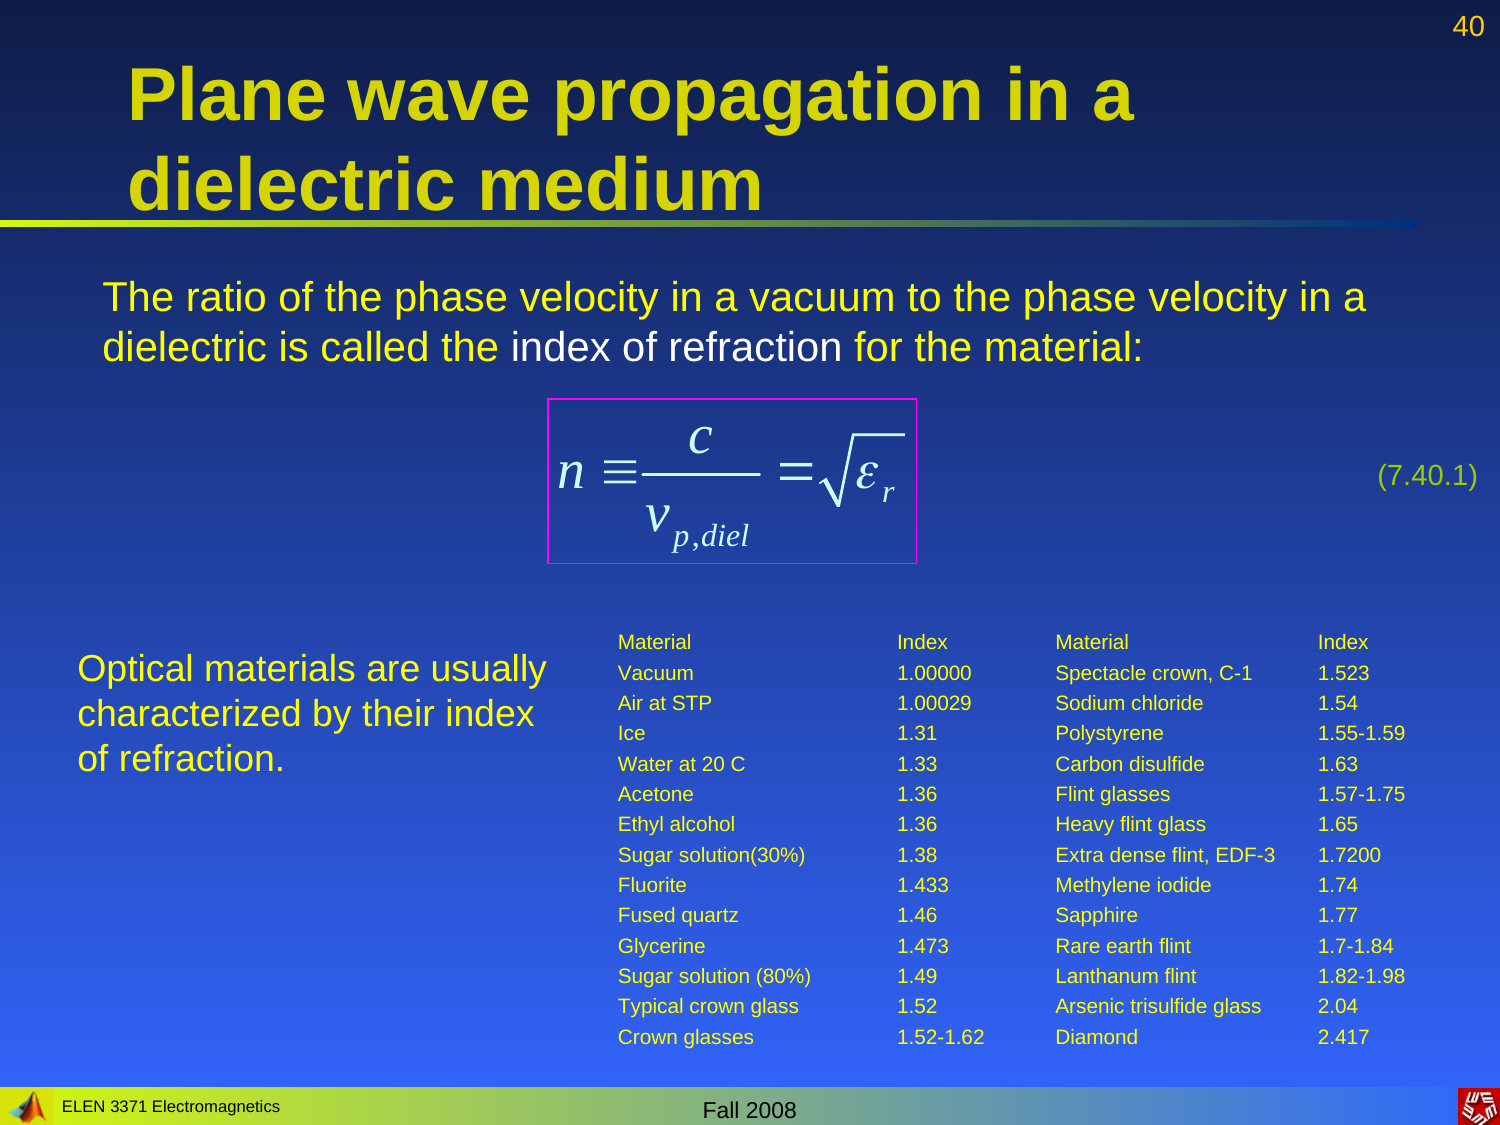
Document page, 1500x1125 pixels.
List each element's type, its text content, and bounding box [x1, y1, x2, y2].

table_cell 1.55-1.59 [1313, 717, 1450, 747]
table_cell 1.65 [1313, 808, 1450, 839]
table_cell Vacuum [613, 656, 892, 687]
table_cell 1.46 [892, 899, 1050, 930]
table_cell Diamond [1050, 1021, 1313, 1051]
table_cell 1.38 [892, 839, 1050, 869]
table_cell 1.00000 [892, 656, 1050, 687]
table_cell Sugar solution (80%) [613, 960, 892, 990]
table_cell Crown glasses [613, 1021, 892, 1051]
picture [1458, 1088, 1500, 1125]
table_cell 1.52 [892, 990, 1050, 1021]
title Plane wave propagation in a dielectric medium [112, 37, 1388, 201]
table_cell 1.31 [892, 717, 1050, 747]
table_cell 1.00029 [892, 687, 1050, 717]
table_cell 1.77 [1313, 899, 1450, 930]
table_header Material [1050, 626, 1313, 656]
table_header Index [1313, 626, 1450, 656]
table_cell 1.57-1.75 [1313, 778, 1450, 808]
table_cell Water at 20 C [613, 747, 892, 778]
picture [0, 1087, 54, 1125]
table_cell Acetone [613, 778, 892, 808]
table_cell 1.523 [1313, 656, 1450, 687]
chart [548, 399, 916, 563]
table_cell Sodium chloride [1050, 687, 1313, 717]
table_cell 1.52-1.62 [892, 1021, 1050, 1051]
table_cell 1.7-1.84 [1313, 930, 1450, 960]
table_header Index [892, 626, 1050, 656]
table_cell 2.417 [1313, 1021, 1450, 1051]
table_cell Fused quartz [613, 899, 892, 930]
table_cell Heavy flint glass [1050, 808, 1313, 839]
table_cell Carbon disulfide [1050, 747, 1313, 778]
table_cell 1.54 [1313, 687, 1450, 717]
table_cell 1.36 [892, 808, 1050, 839]
table_cell Lanthanum flint [1050, 960, 1313, 990]
table_cell Sapphire [1050, 899, 1313, 930]
table_cell Polystyrene [1050, 717, 1313, 747]
table_cell Glycerine [613, 930, 892, 960]
table_cell Methylene iodide [1050, 869, 1313, 899]
table_cell Ethyl alcohol [613, 808, 892, 839]
table_header Material [613, 626, 892, 656]
table_cell Ice [613, 717, 892, 747]
table_cell Typical crown glass [613, 990, 892, 1021]
table_cell 2.04 [1313, 990, 1450, 1021]
table_cell Fluorite [613, 869, 892, 899]
table_cell Arsenic trisulfide glass [1050, 990, 1313, 1021]
text_box Optical materials are usually characterized by their index of refraction. [62, 635, 588, 787]
table_cell 1.49 [892, 960, 1050, 990]
table_cell 1.36 [892, 778, 1050, 808]
table_cell 1.74 [1313, 869, 1450, 899]
table_cell Rare earth flint [1050, 930, 1313, 960]
table_cell 1.63 [1313, 747, 1450, 778]
table_cell 1.33 [892, 747, 1050, 778]
table_cell Sugar solution(30%) [613, 839, 892, 869]
table_cell Spectacle crown, C-1 [1050, 656, 1313, 687]
table_cell 1.433 [892, 869, 1050, 899]
table_cell 1.82-1.98 [1313, 960, 1450, 990]
table_cell Flint glasses [1050, 778, 1313, 808]
table_cell 1.473 [892, 930, 1050, 960]
table_cell 1.7200 [1313, 839, 1450, 869]
table_cell Air at STP [613, 687, 892, 717]
table_cell Extra dense flint, EDF-3 [1050, 839, 1313, 869]
text_box (7.40.1) [1362, 448, 1500, 499]
text_box The ratio of the phase velocity in a vacuum to the phase velocity in a dielectric is called the index of refraction for the material: [87, 262, 1413, 378]
